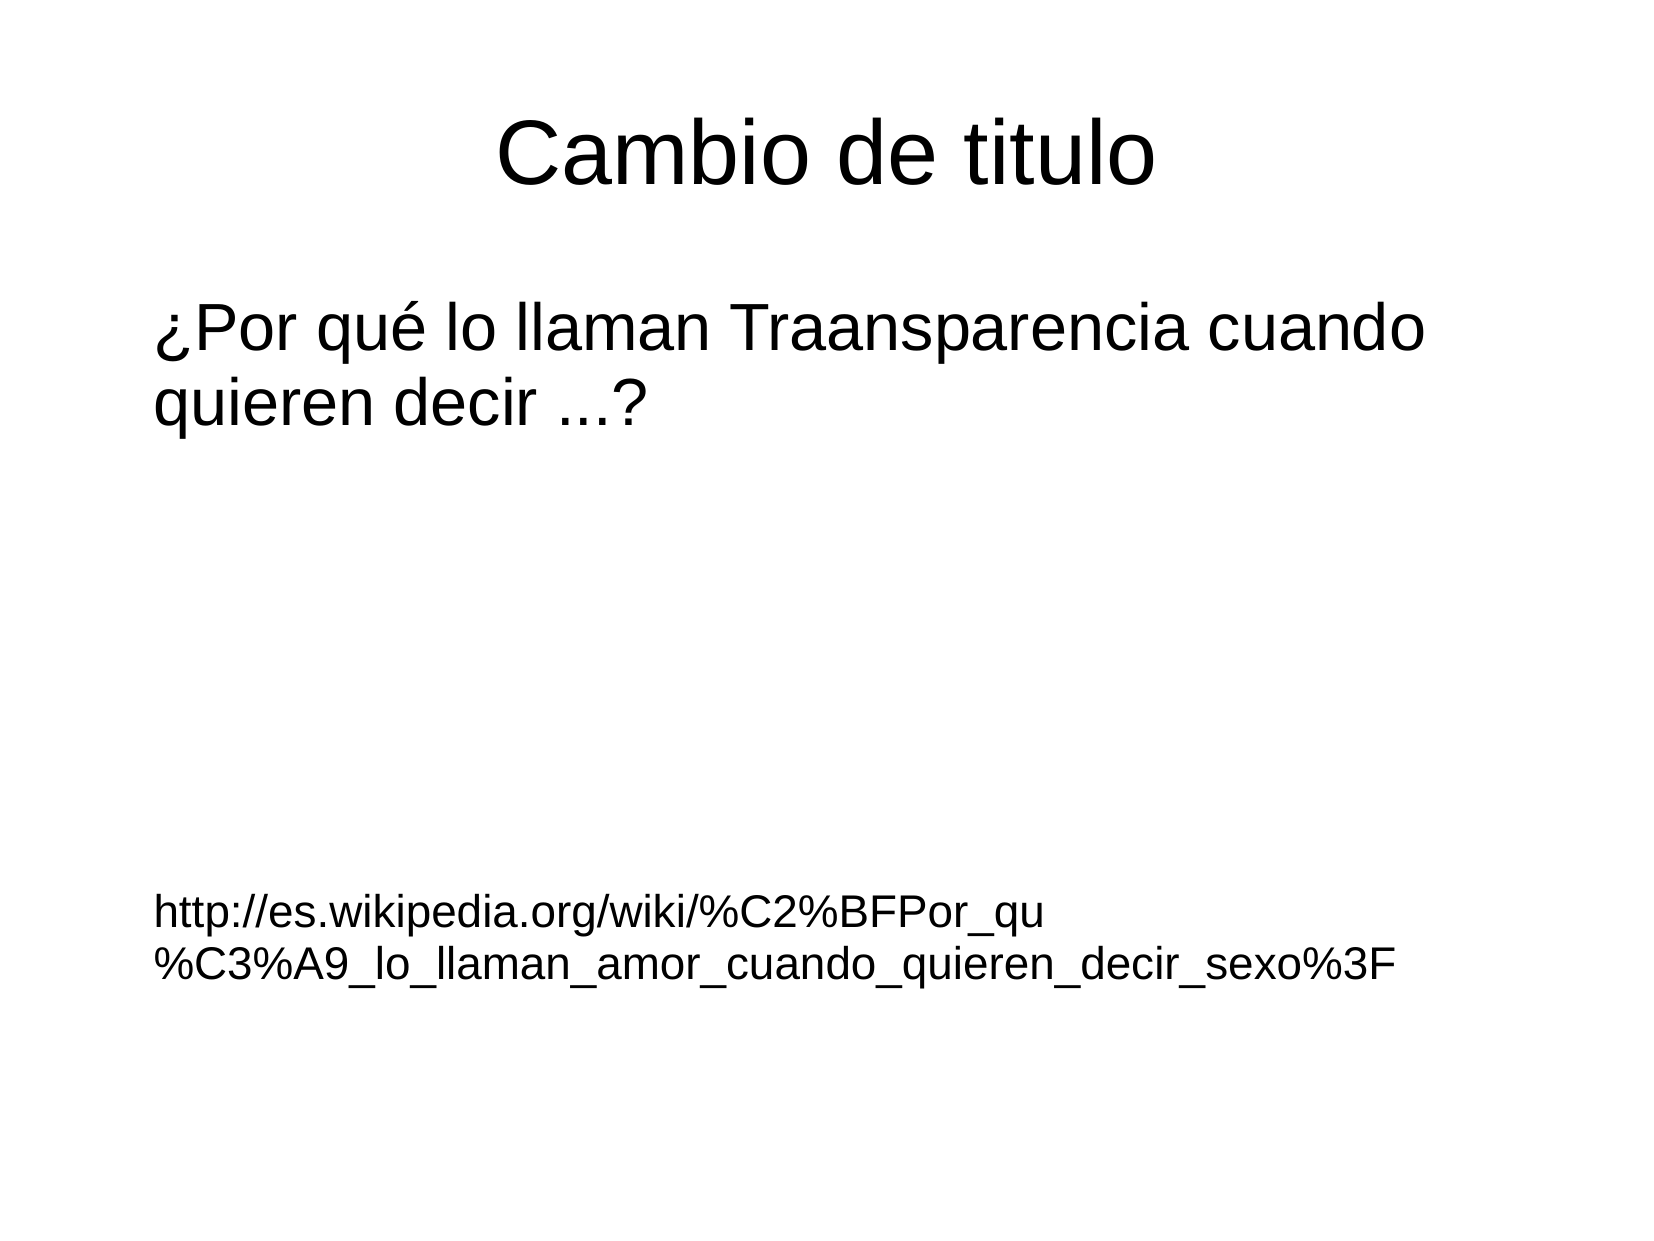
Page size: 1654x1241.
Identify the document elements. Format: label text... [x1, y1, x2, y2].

title Cambio de titulo [82, 49, 1571, 257]
list ¿Por qué lo llaman Traansparencia cuando quieren decir ...? http://es.wikipedia.org/wiki/%C2%BFPor_qu%C3%A9_lo_llaman_amor_cuando_quieren_decir_sexo%3F [82, 290, 1538, 1010]
